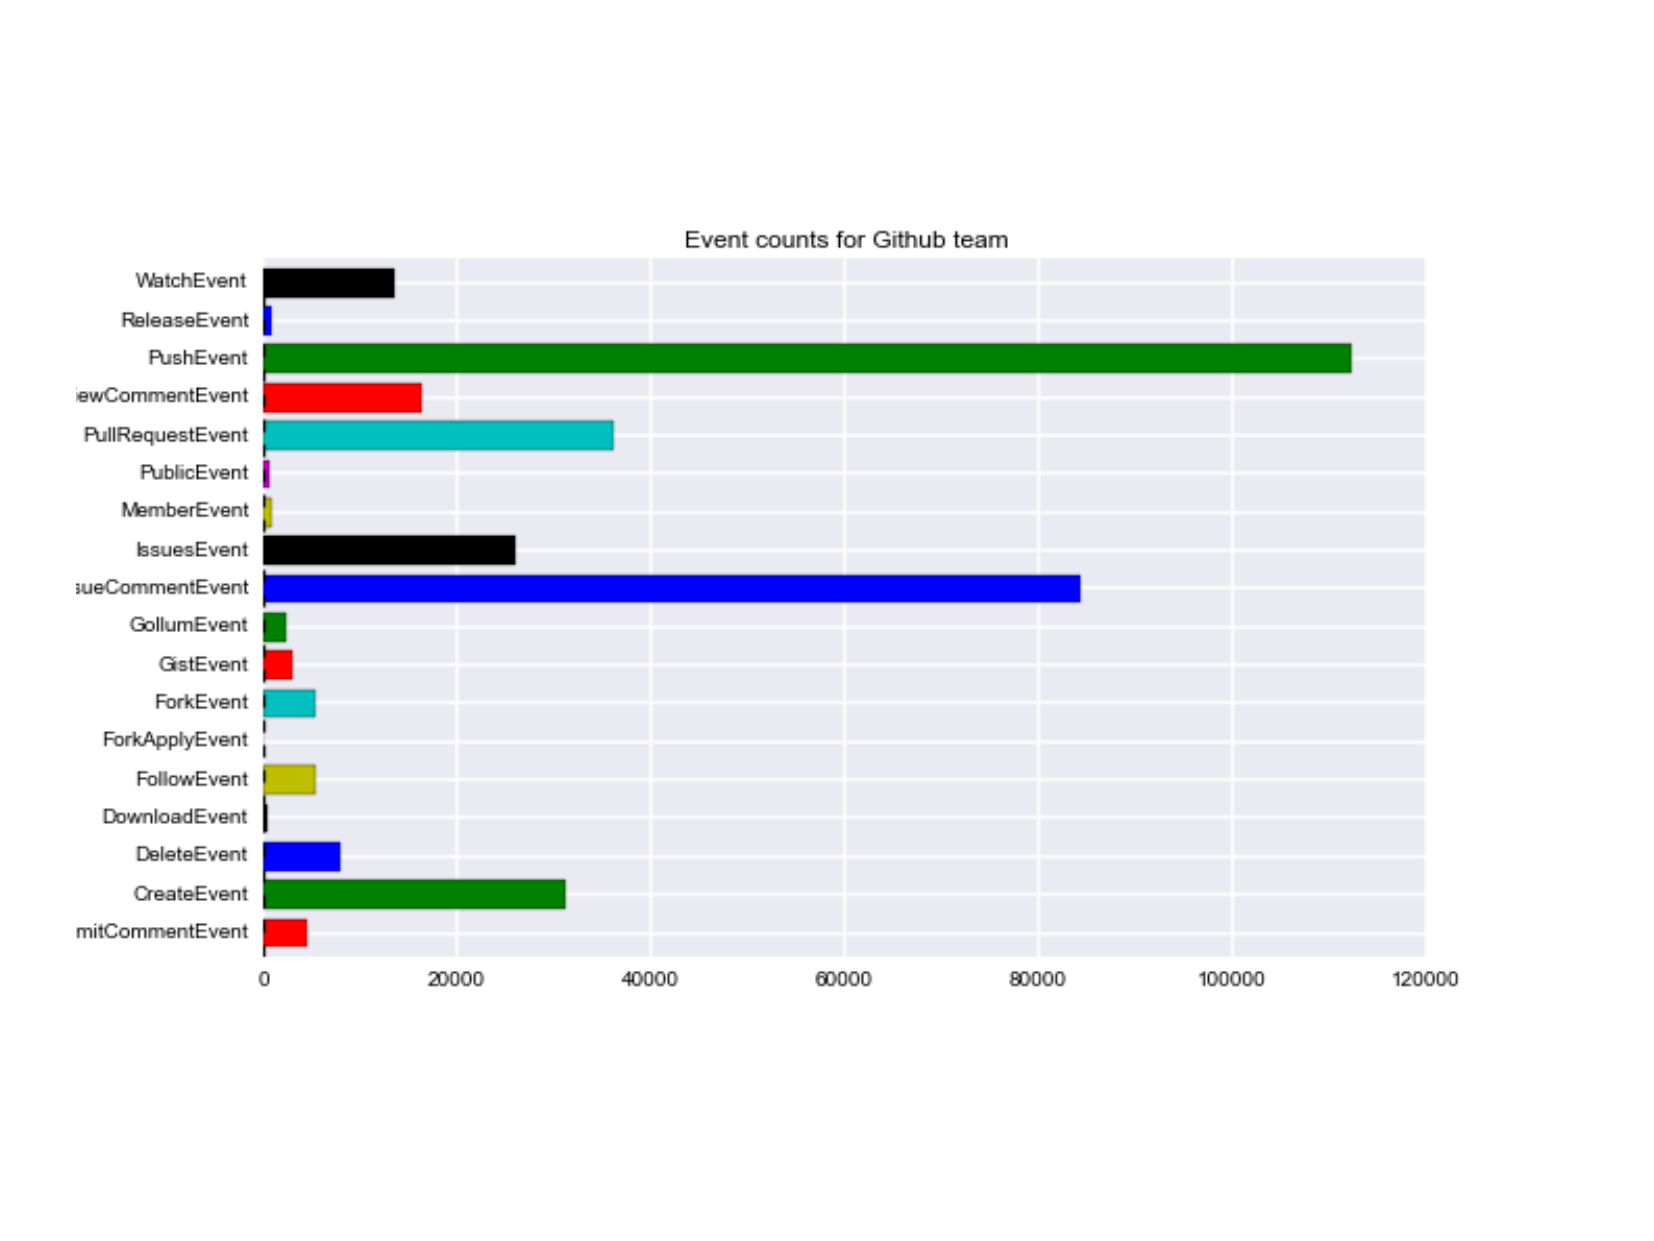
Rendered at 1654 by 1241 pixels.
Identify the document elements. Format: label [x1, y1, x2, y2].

picture [76, 169, 1577, 1070]
